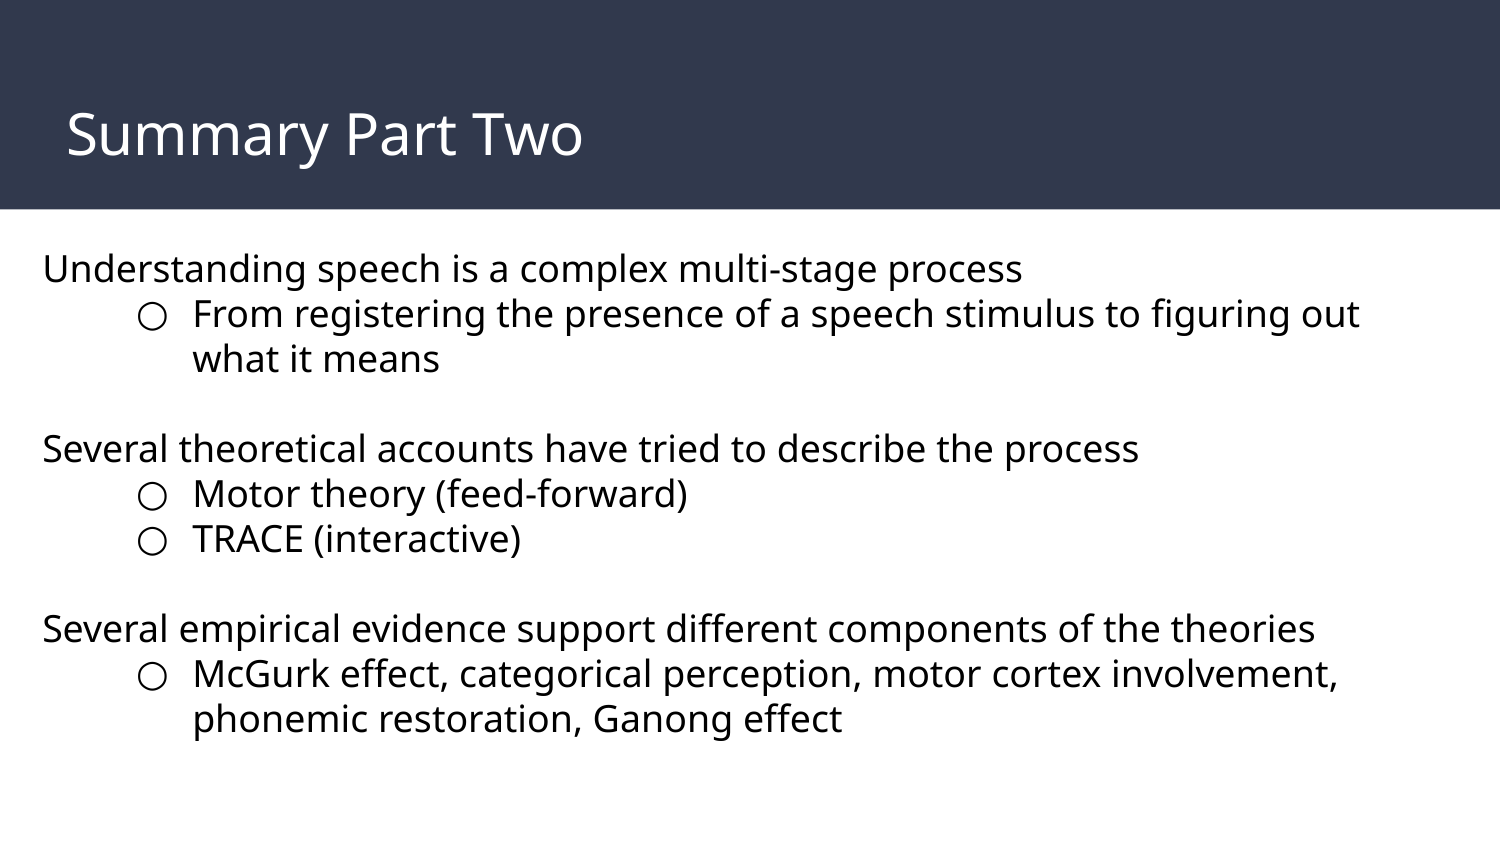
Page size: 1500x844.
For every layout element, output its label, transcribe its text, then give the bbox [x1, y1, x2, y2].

text_box Understanding speech is a complex multi-stage process From registering the presence of a speech stimulus to figuring out what it means Several theoretical accounts have tried to describe the process Motor theory (feed-forward) TRACE (interactive) Several empirical evidence support different components of the theories McGurk effect, categorical perception, motor cortex involvement, phonemic restoration, Ganong effect [27, 229, 1466, 815]
title Summary Part Two [51, 82, 1449, 185]
